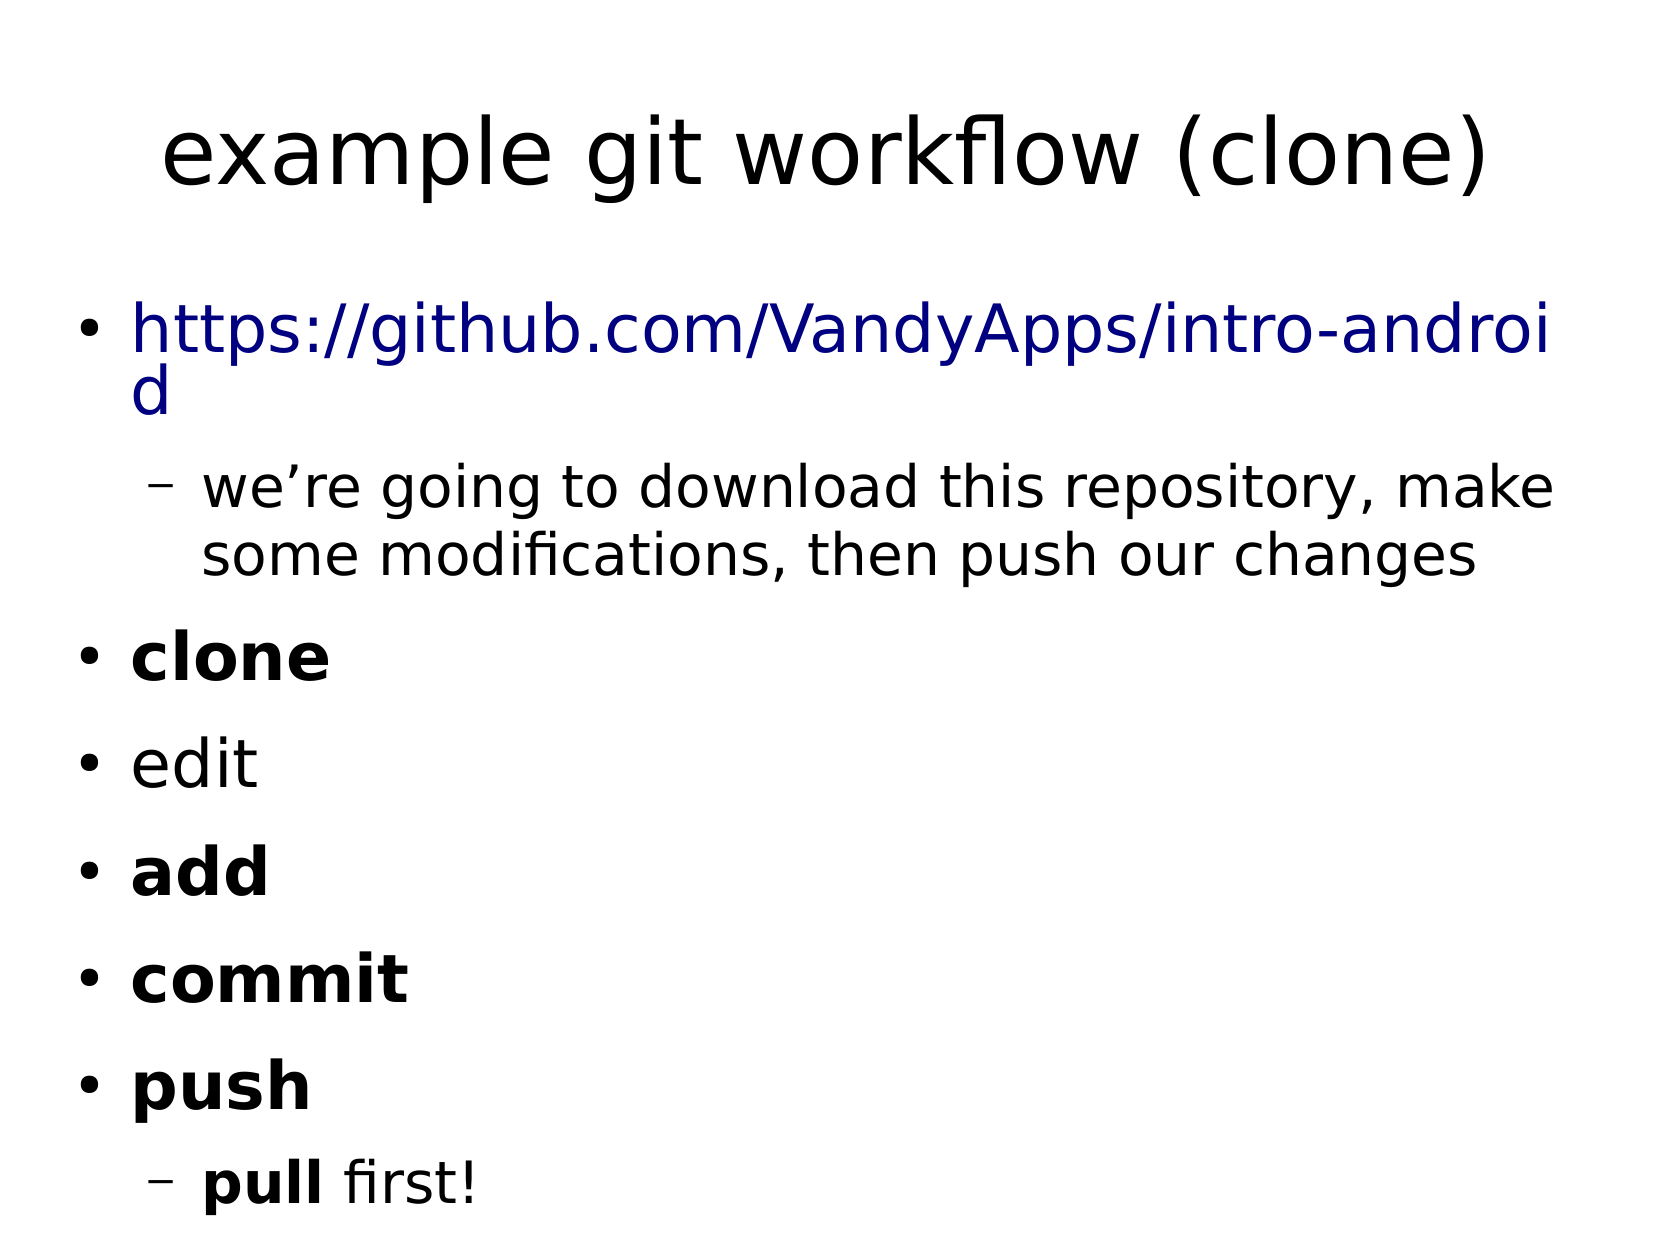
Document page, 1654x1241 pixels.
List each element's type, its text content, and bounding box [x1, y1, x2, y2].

list https://github.com/VandyApps/intro-android we’re going to download this repository, make some modifications, then push our changes clone edit add commit push pull first! [60, 290, 1591, 1201]
title example git workflow (clone) [82, 49, 1571, 257]
